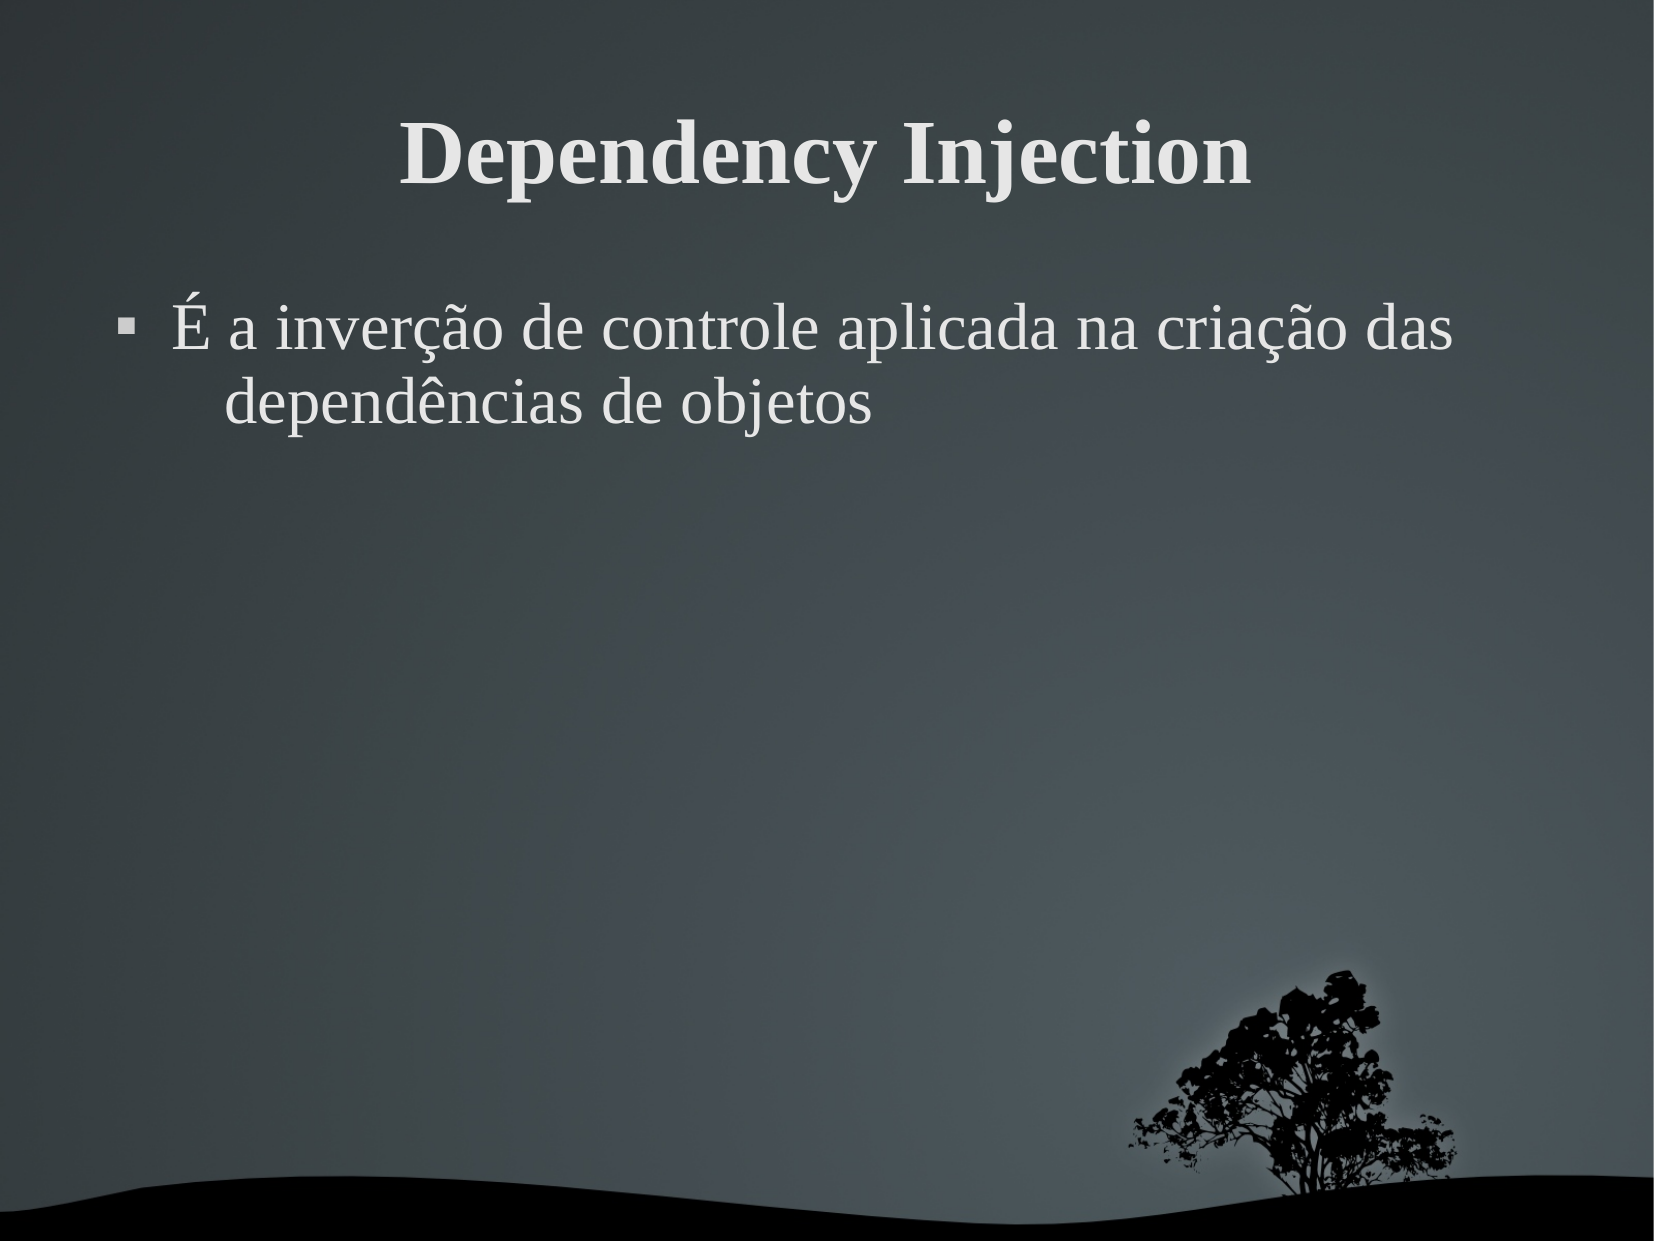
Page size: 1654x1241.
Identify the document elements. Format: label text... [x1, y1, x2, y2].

picture [0, 0, 1654, 1241]
list É a inverção de controle aplicada na criação das dependências de objetos [82, 290, 1571, 1094]
title Dependency Injection [82, 56, 1571, 250]
